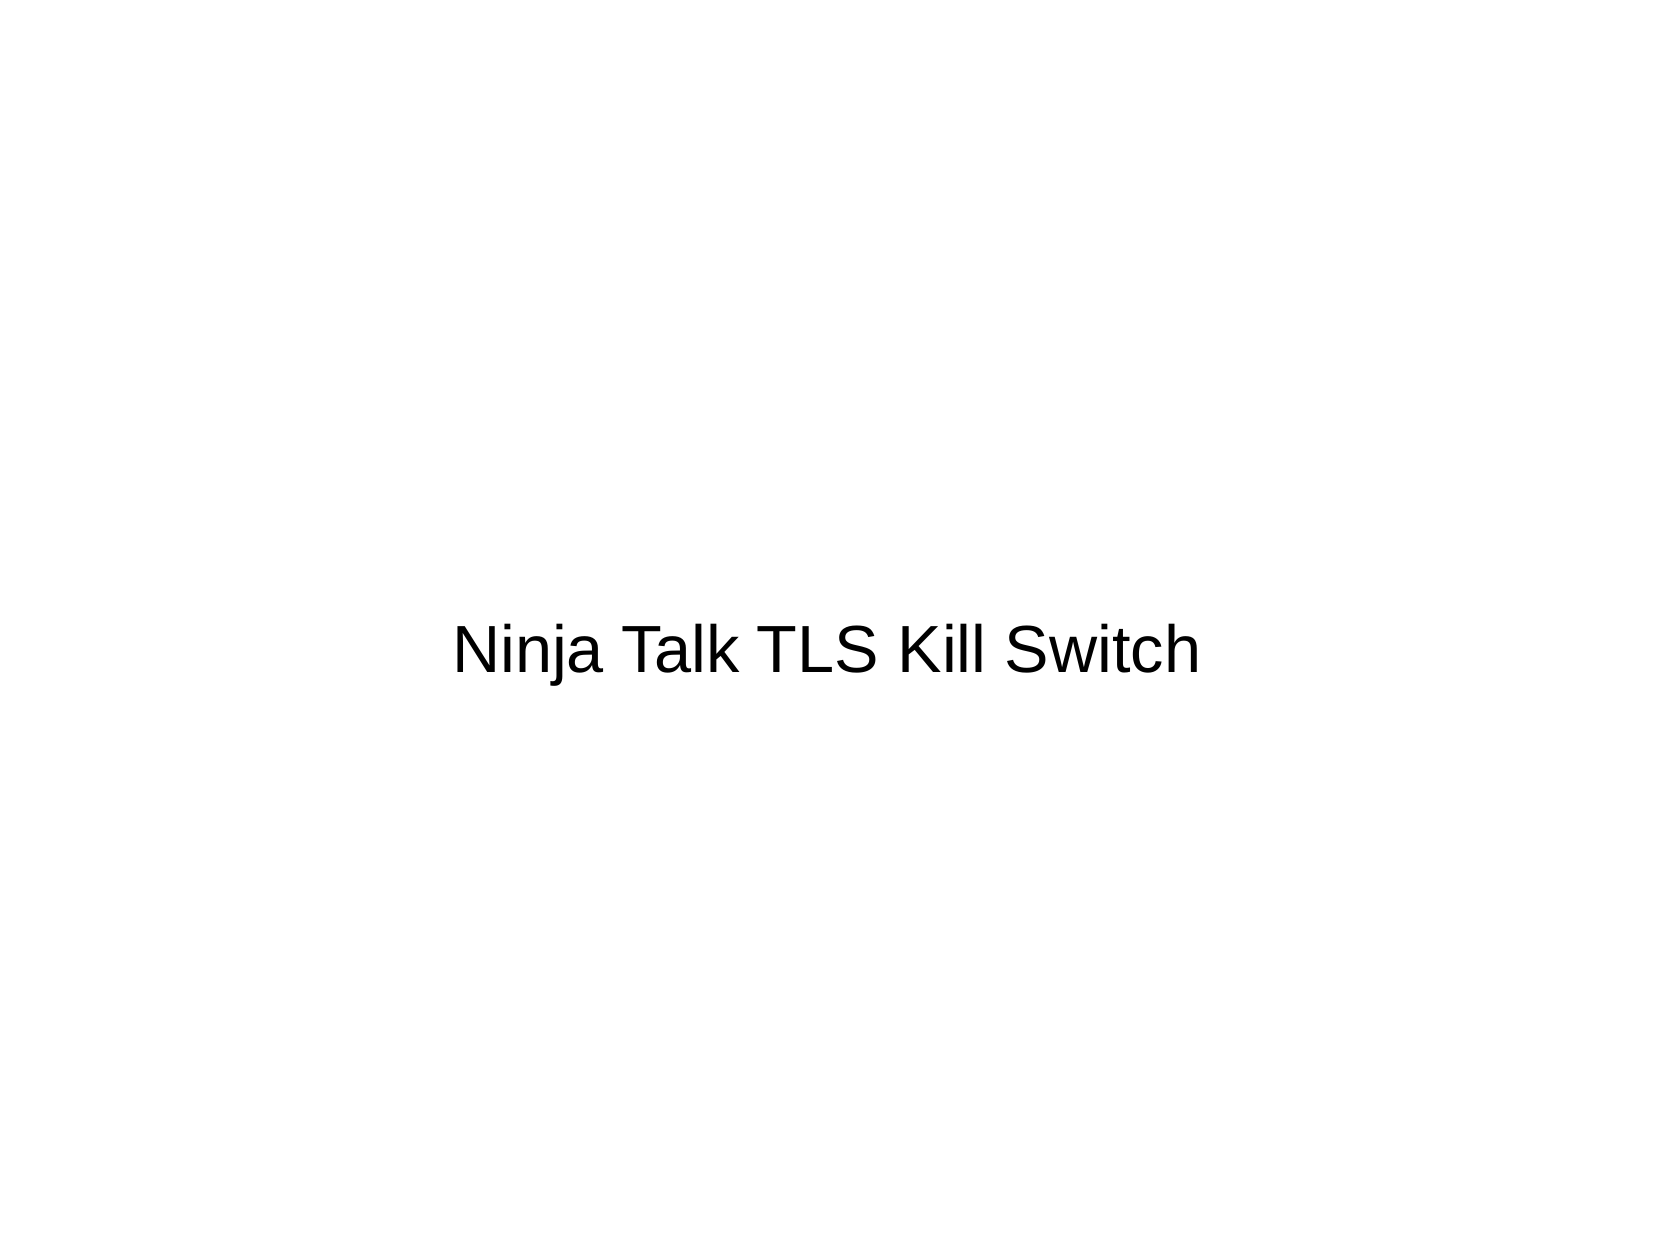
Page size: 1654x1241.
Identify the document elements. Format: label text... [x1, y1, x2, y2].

subtitle Ninja Talk TLS Kill Switch [82, 290, 1571, 1010]
